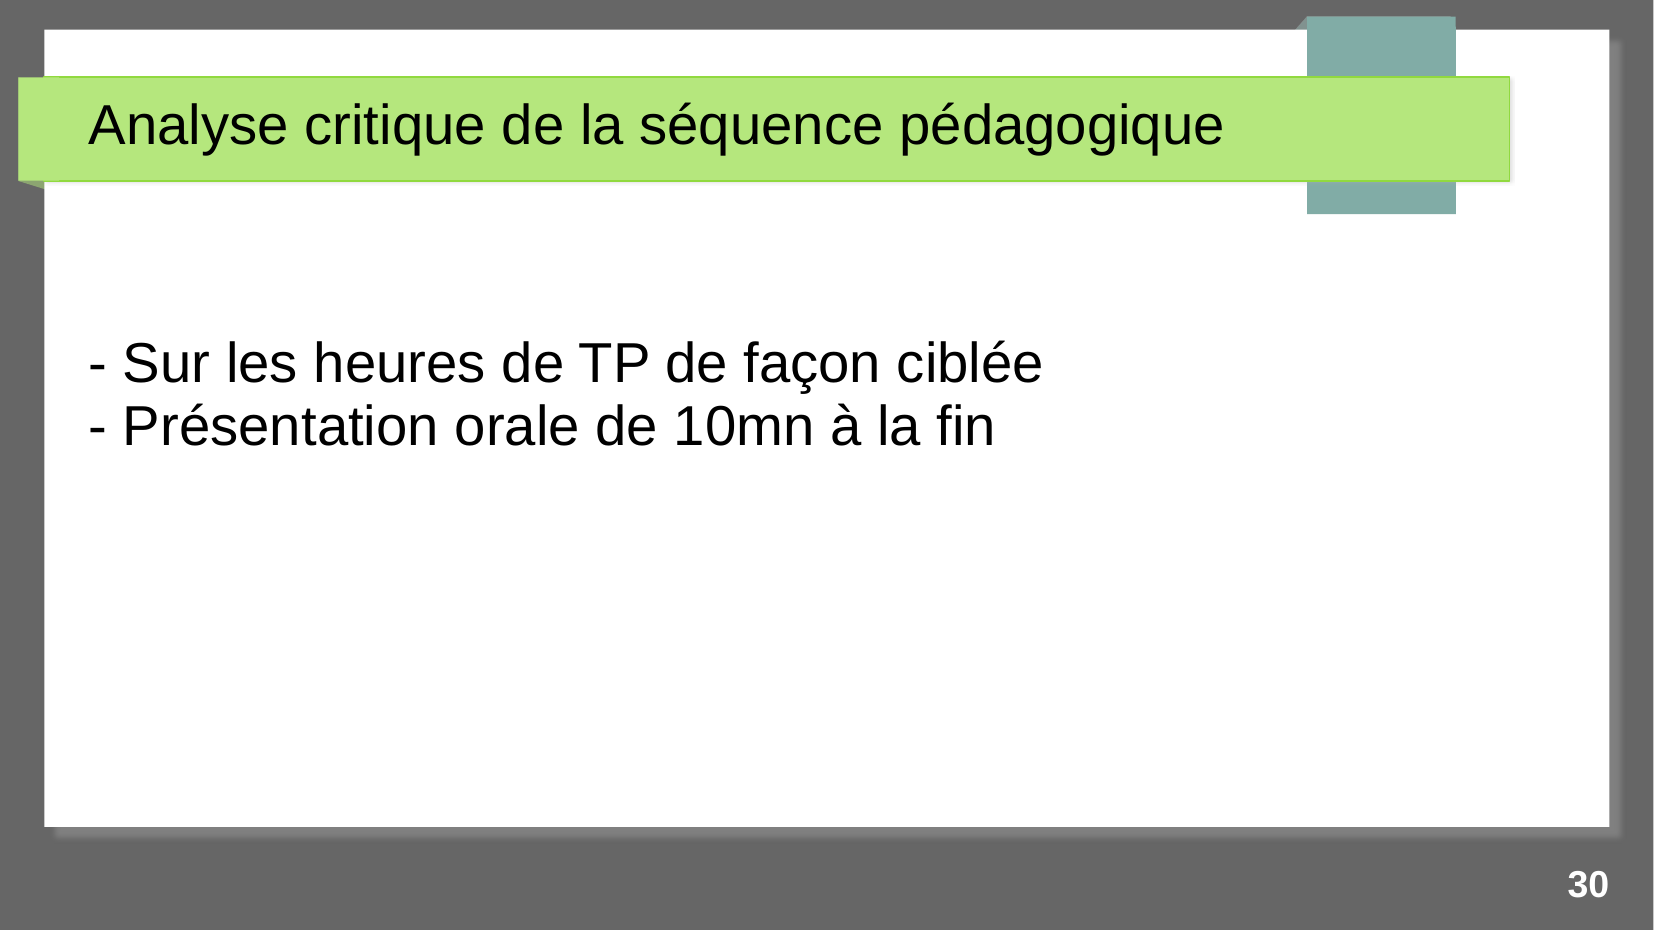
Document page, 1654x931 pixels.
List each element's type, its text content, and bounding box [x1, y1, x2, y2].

title - Sur les heures de TP de façon ciblée - Présentation orale de 10mn à la fin [88, 257, 1506, 532]
text_box <numéro> [974, 856, 1625, 916]
title Analyse critique de la séquence pédagogique [88, 73, 1506, 178]
